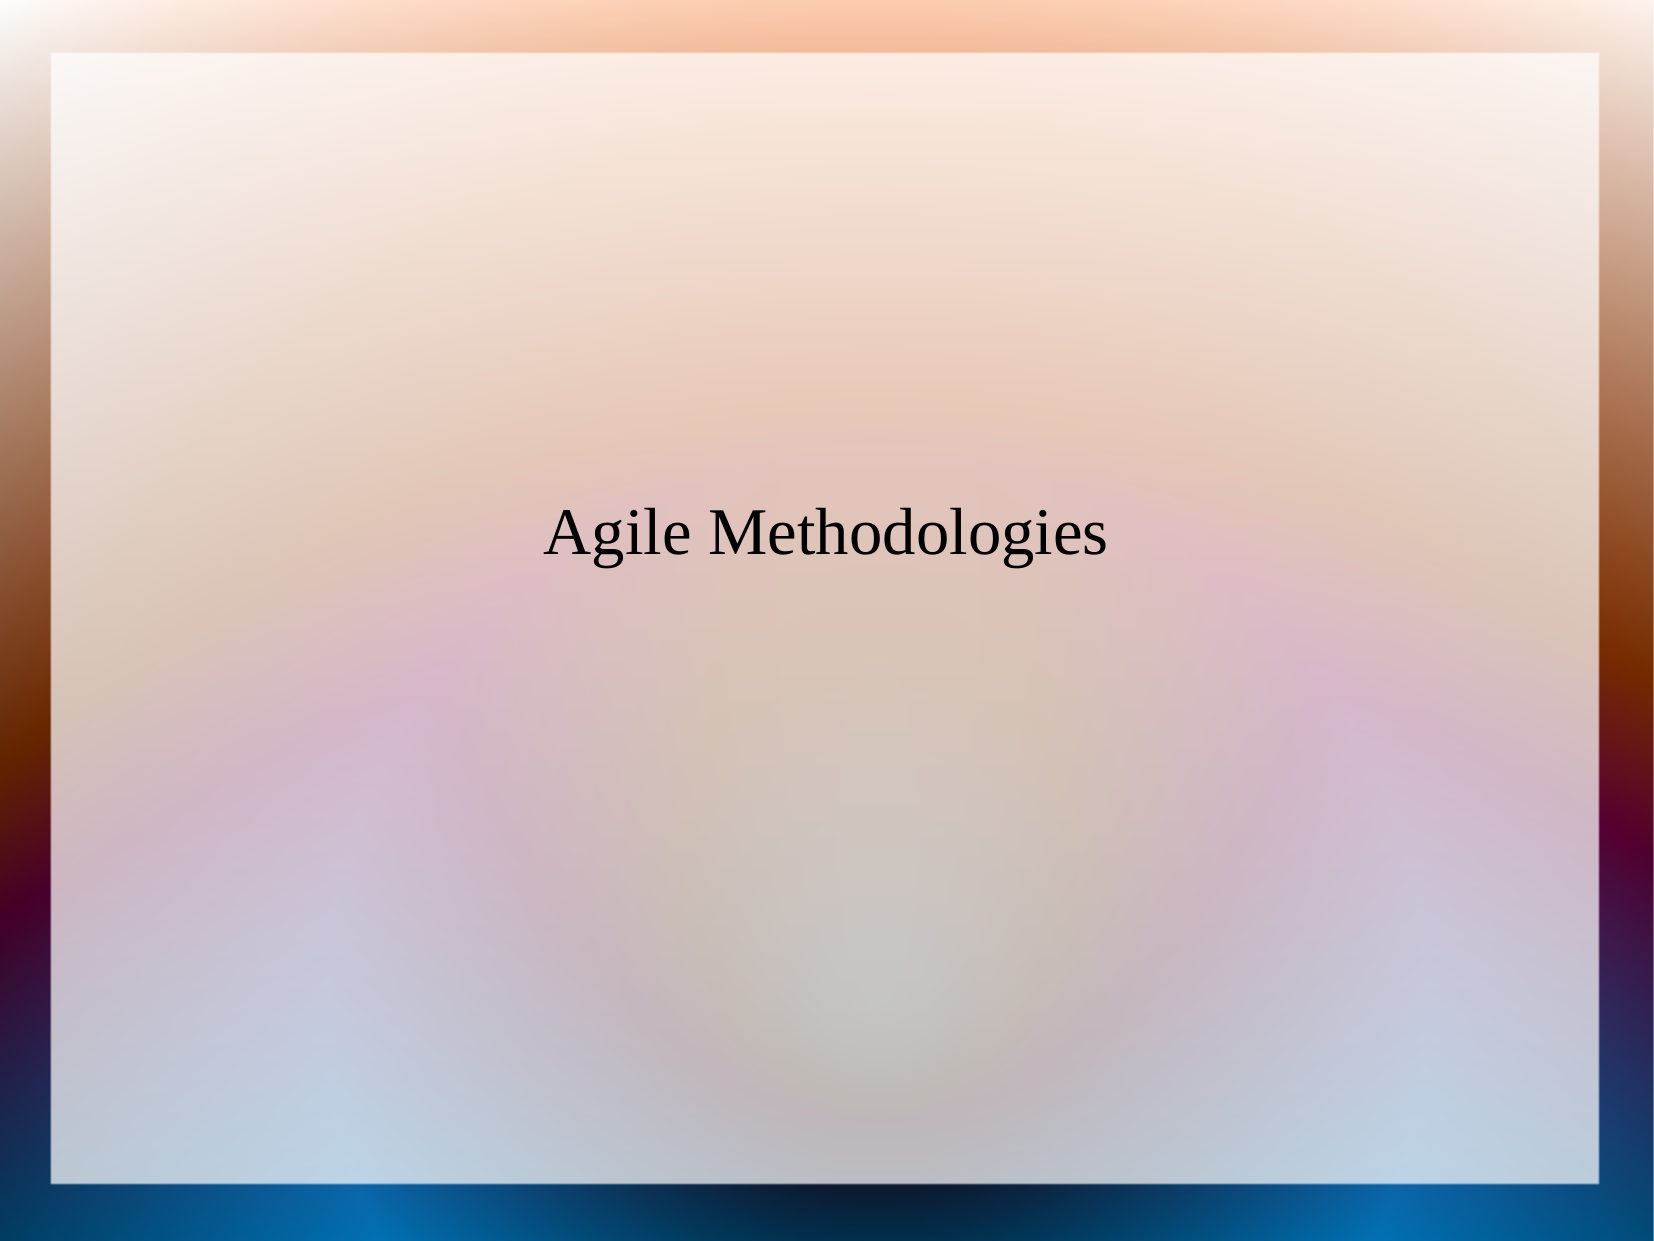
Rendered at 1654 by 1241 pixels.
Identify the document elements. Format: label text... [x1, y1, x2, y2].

subtitle Agile Methodologies [82, 55, 1571, 1010]
picture [0, 0, 1654, 1241]
